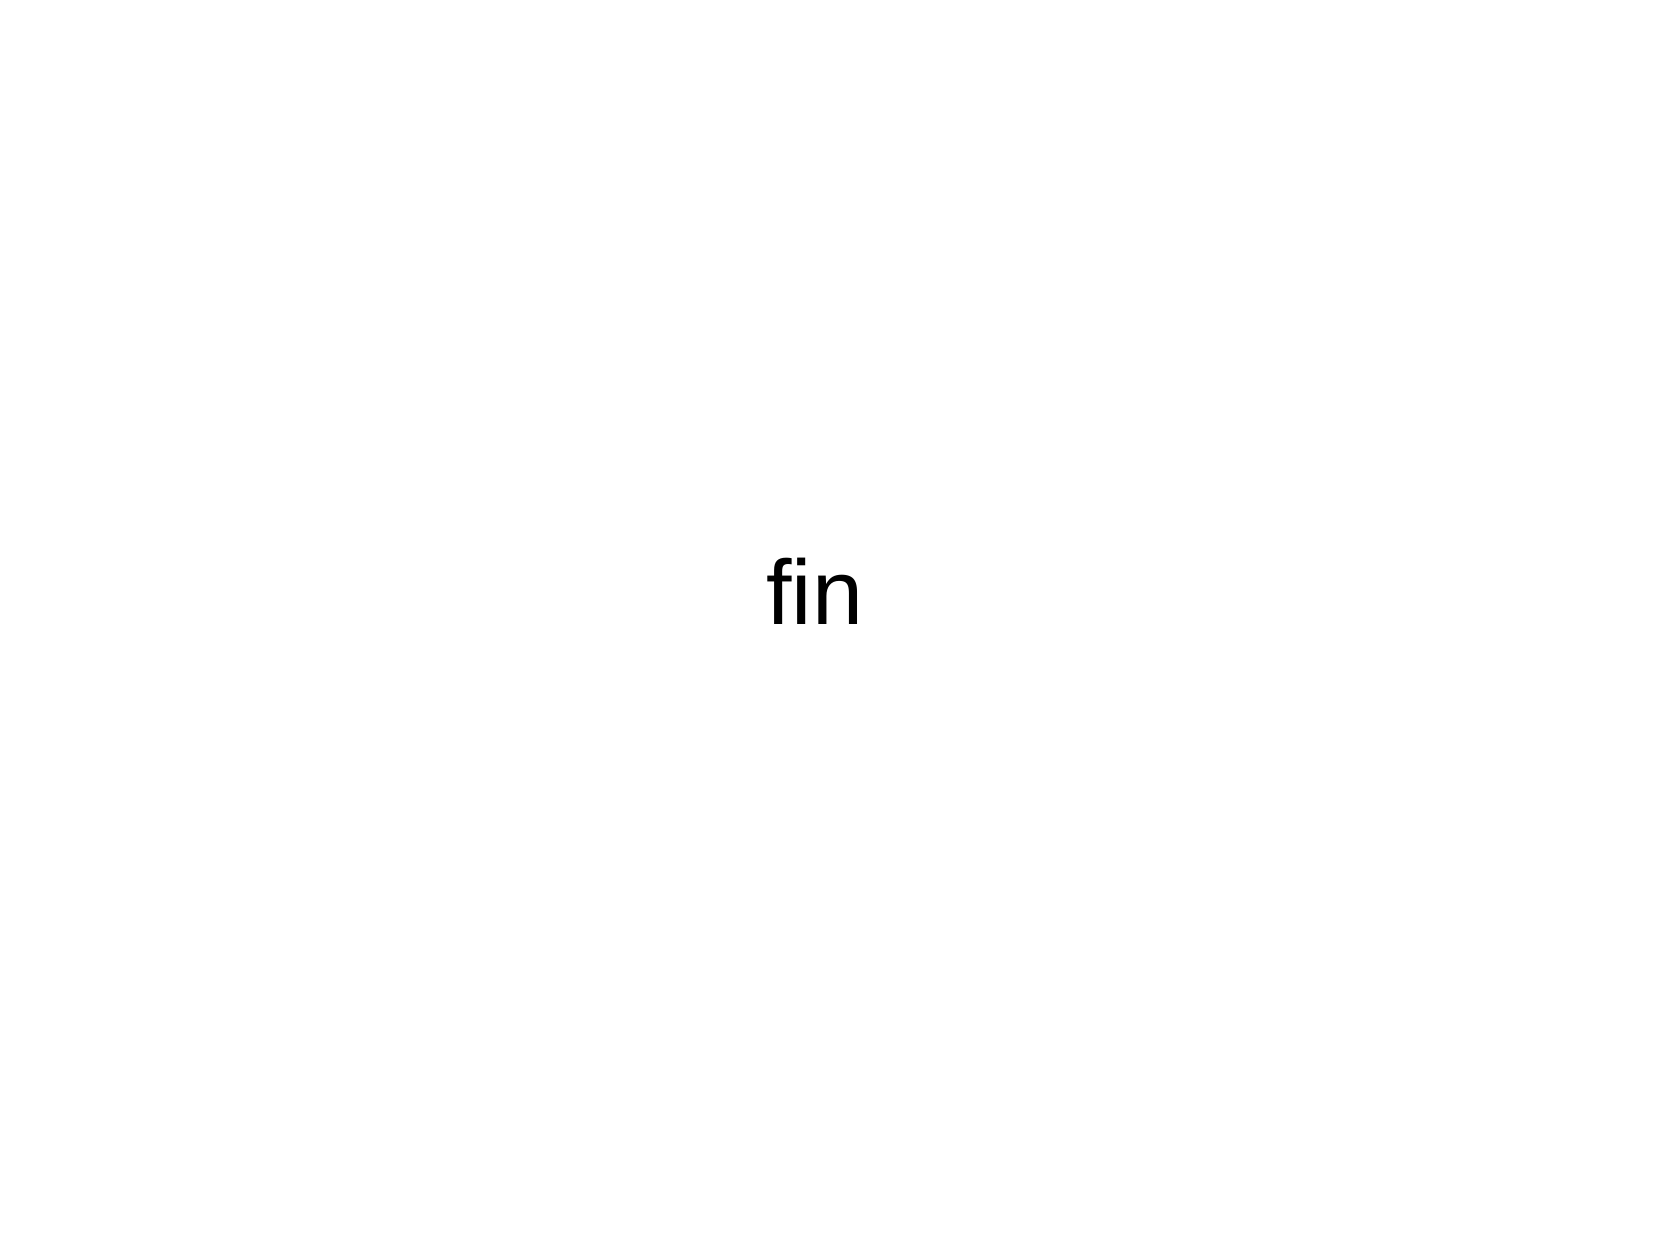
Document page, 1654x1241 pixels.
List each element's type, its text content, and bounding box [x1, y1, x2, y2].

title fin [70, 489, 1559, 697]
